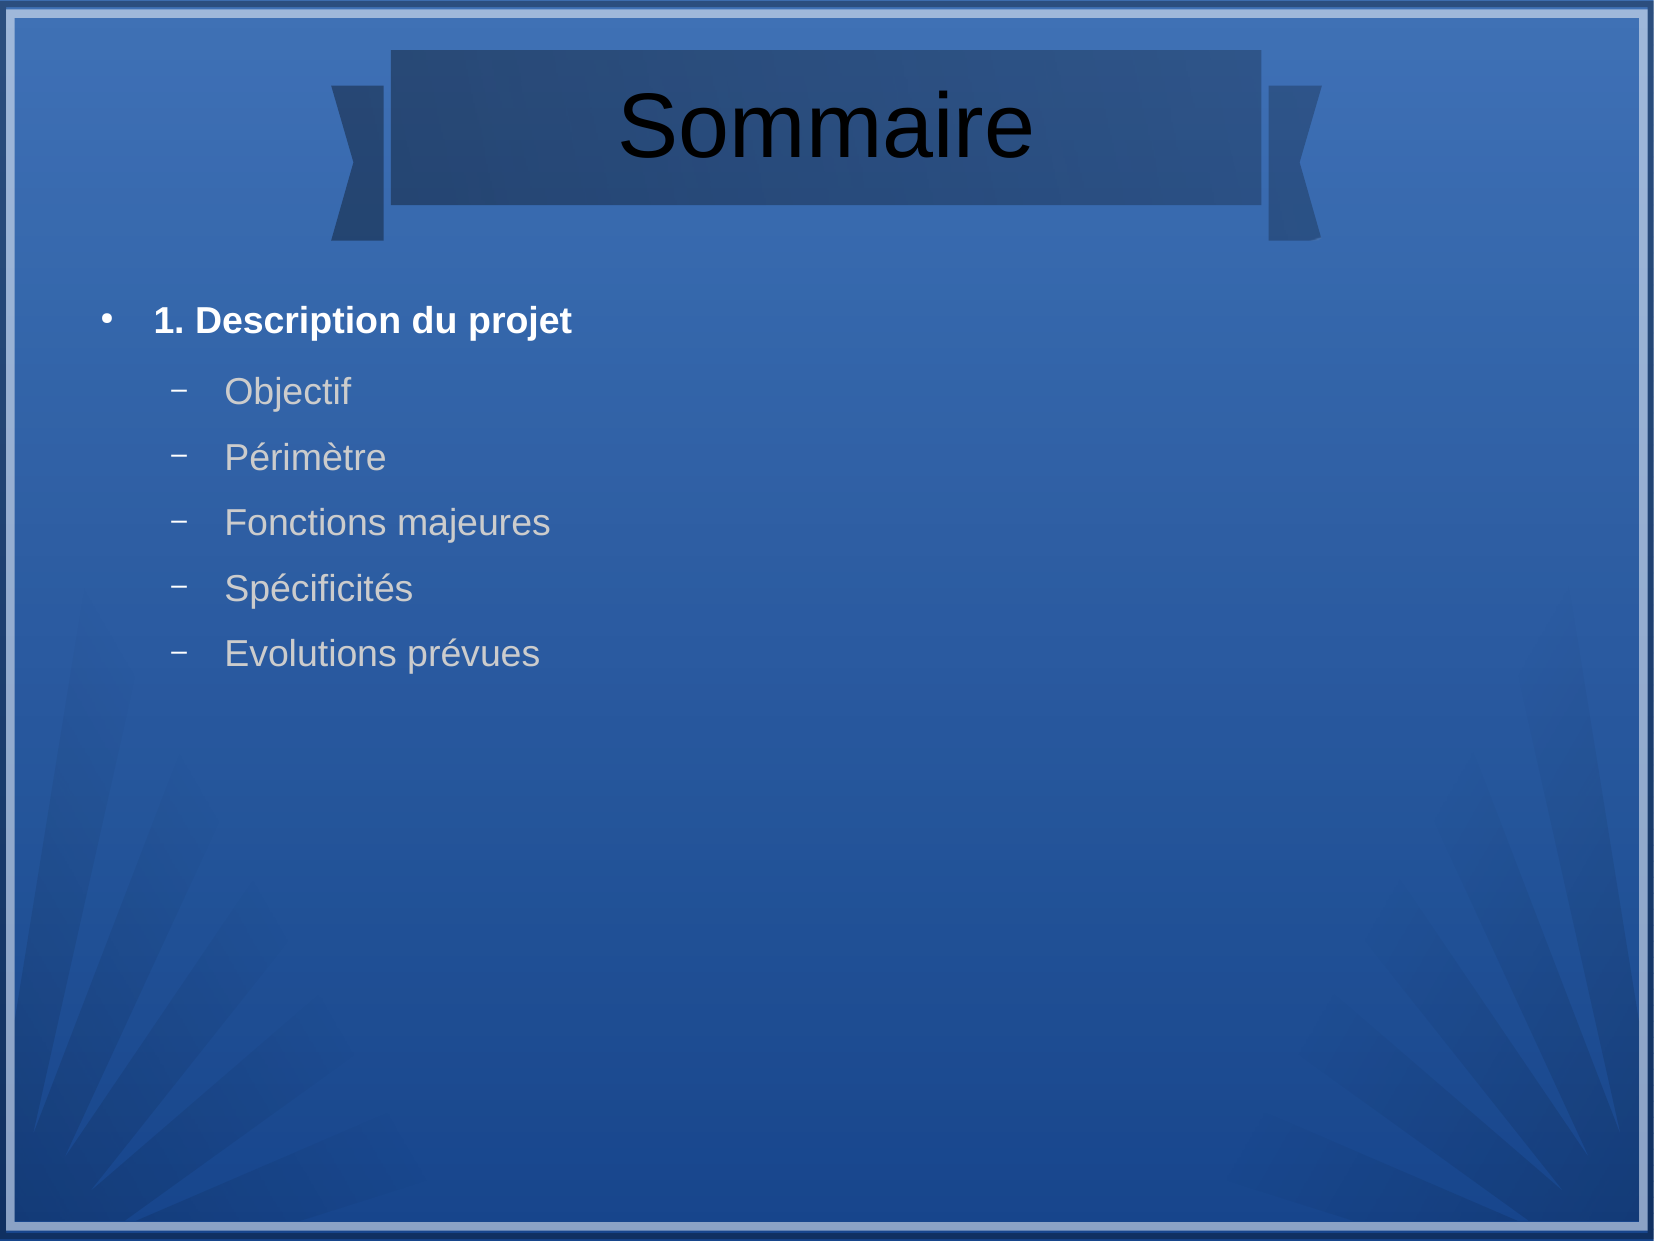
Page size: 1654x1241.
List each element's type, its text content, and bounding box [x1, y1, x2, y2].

title Sommaire [389, 47, 1264, 205]
list 1. Description du projet Objectif Périmètre Fonctions majeures Spécificités Evolutions prévues [82, 299, 1571, 1241]
